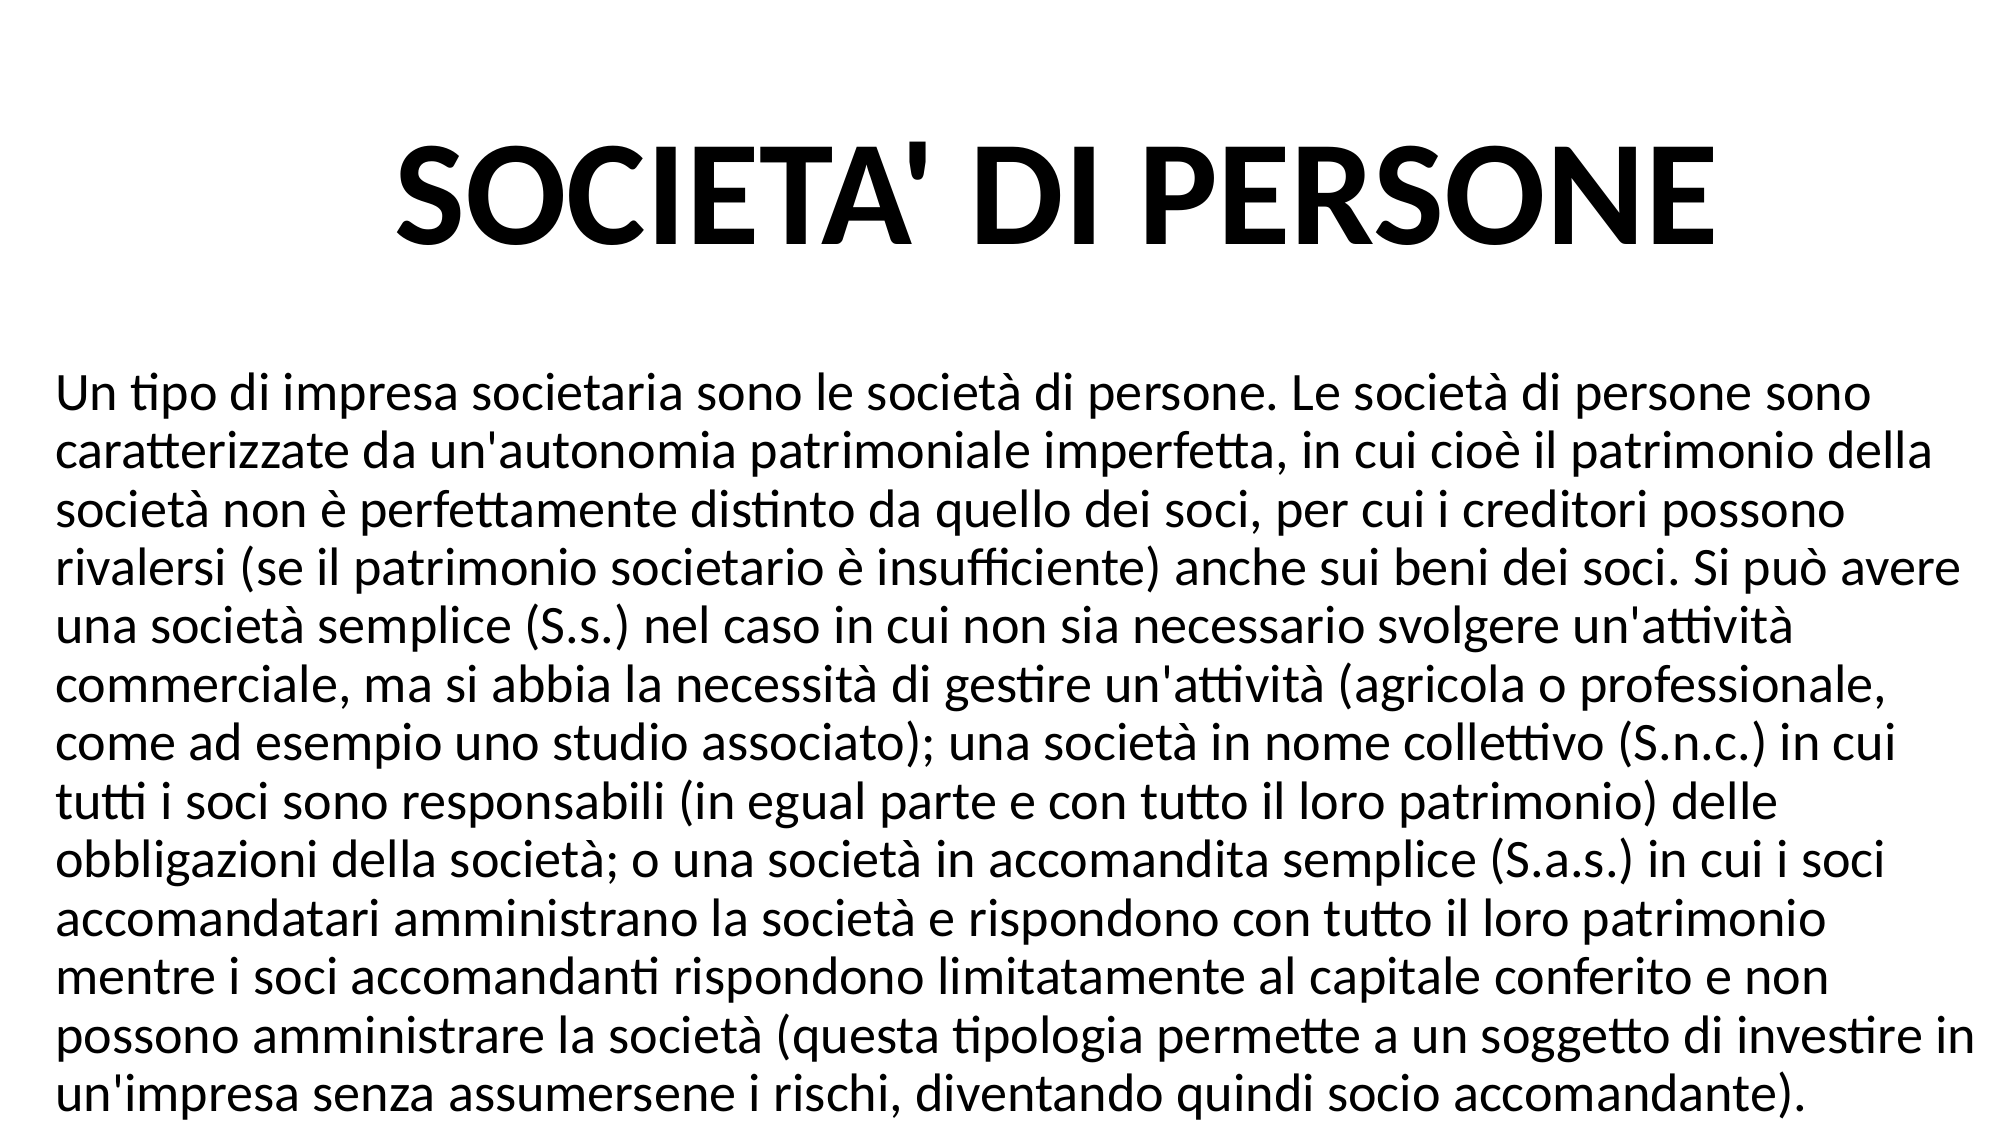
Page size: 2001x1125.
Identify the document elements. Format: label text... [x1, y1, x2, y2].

title SOCIETA' DI PERSONE [307, 0, 1808, 356]
text_box Un tipo di impresa societaria sono le società di persone. Le società di persone sono caratterizzate da un'autonomia patrimoniale imperfetta, in cui cioè il patrimonio della società non è perfettamente distinto da quello dei soci, per cui i creditori possono rivalersi (se il patrimonio societario è insufficiente) anche sui beni dei soci. Si può avere una società semplice (S.s.) nel caso in cui non sia necessario svolgere un'attività commerciale, ma si abbia la necessità di gestire un'attività (agricola o professionale, come ad esempio uno studio associato); una società in nome collettivo (S.n.c.) in cui tutti i soci sono responsabili (in egual parte e con tutto il loro patrimonio) delle obbligazioni della società; o una società in accomandita semplice (S.a.s.) in cui i soci accomandatari amministrano la società e rispondono con tutto il loro patrimonio mentre i soci accomandanti rispondono limitatamente al capitale conferito e non possono amministrare la società (questa tipologia permette a un soggetto di investire in un'impresa senza assumersene i rischi, diventando quindi socio accomandante). [40, 356, 2000, 1125]
